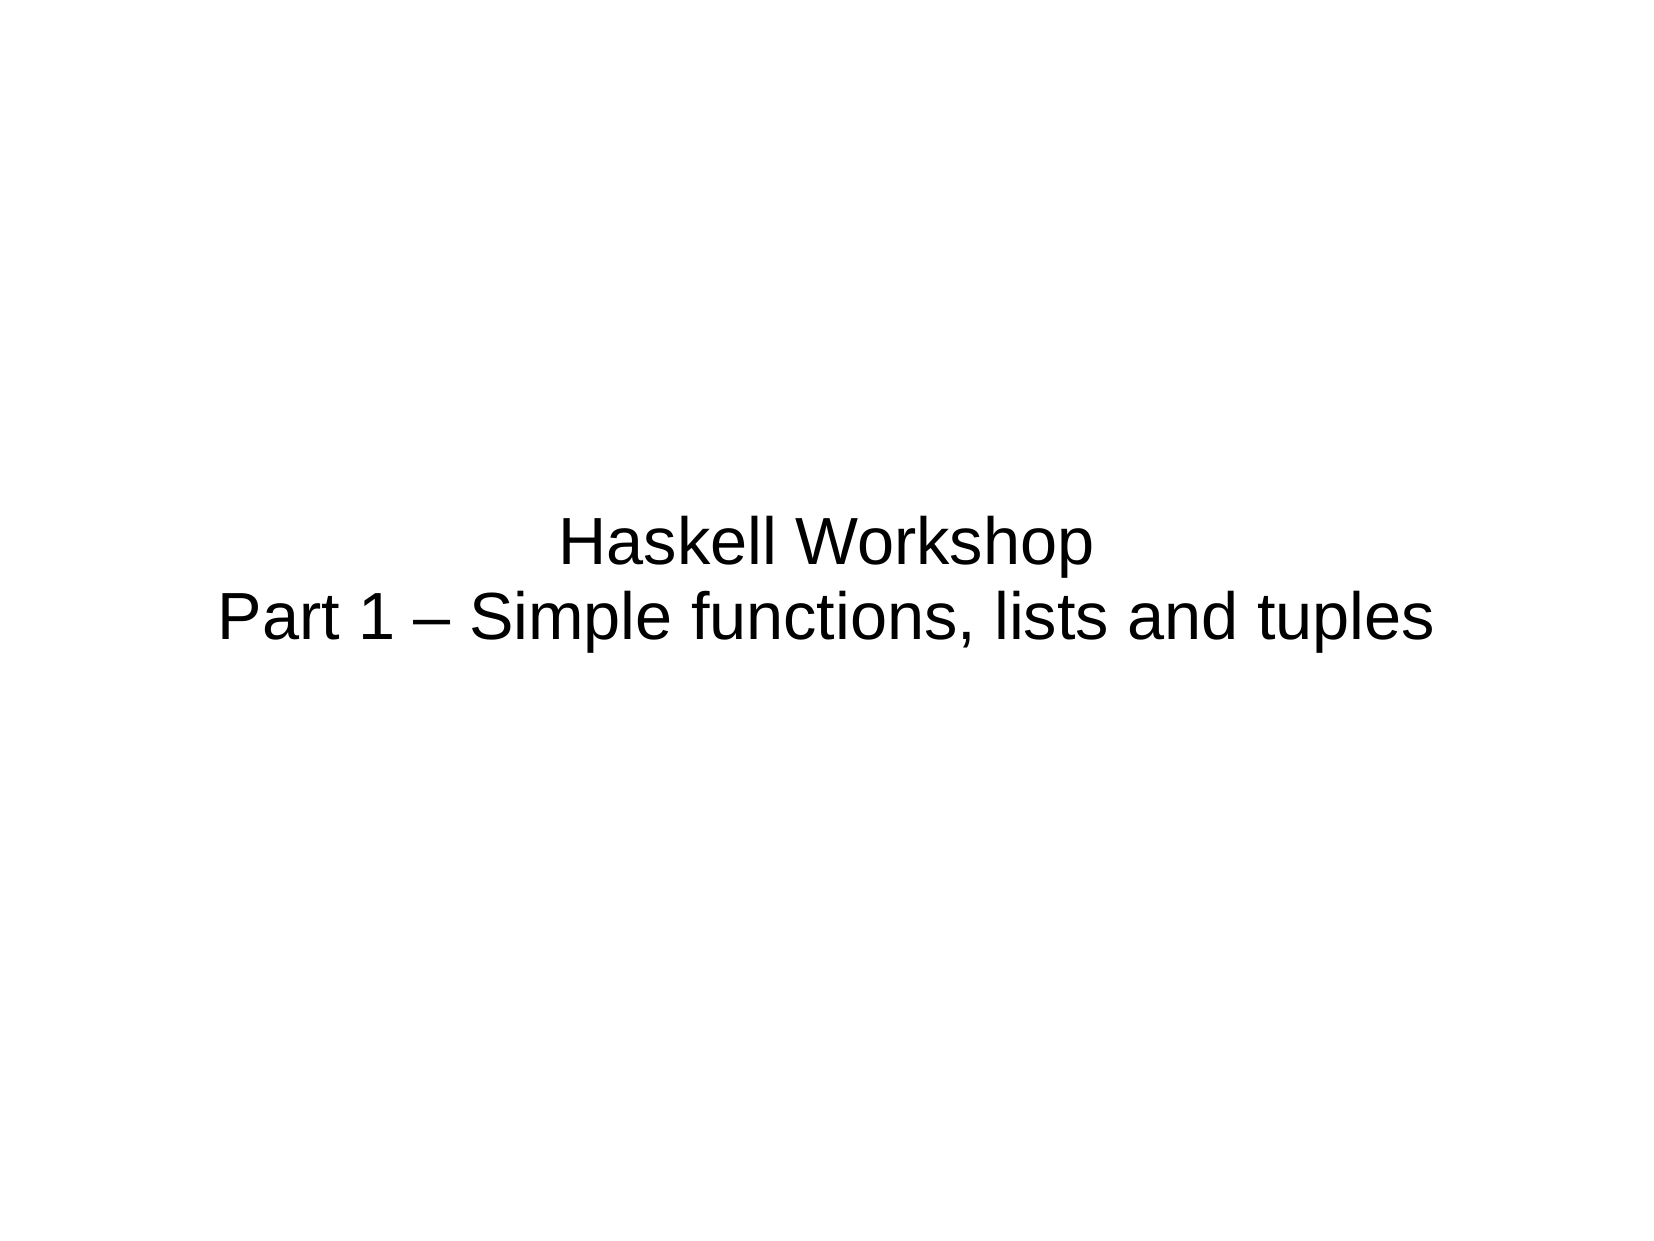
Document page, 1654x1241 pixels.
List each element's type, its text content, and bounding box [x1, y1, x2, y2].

subtitle Haskell Workshop Part 1 – Simple functions, lists and tuples [82, 56, 1571, 1102]
